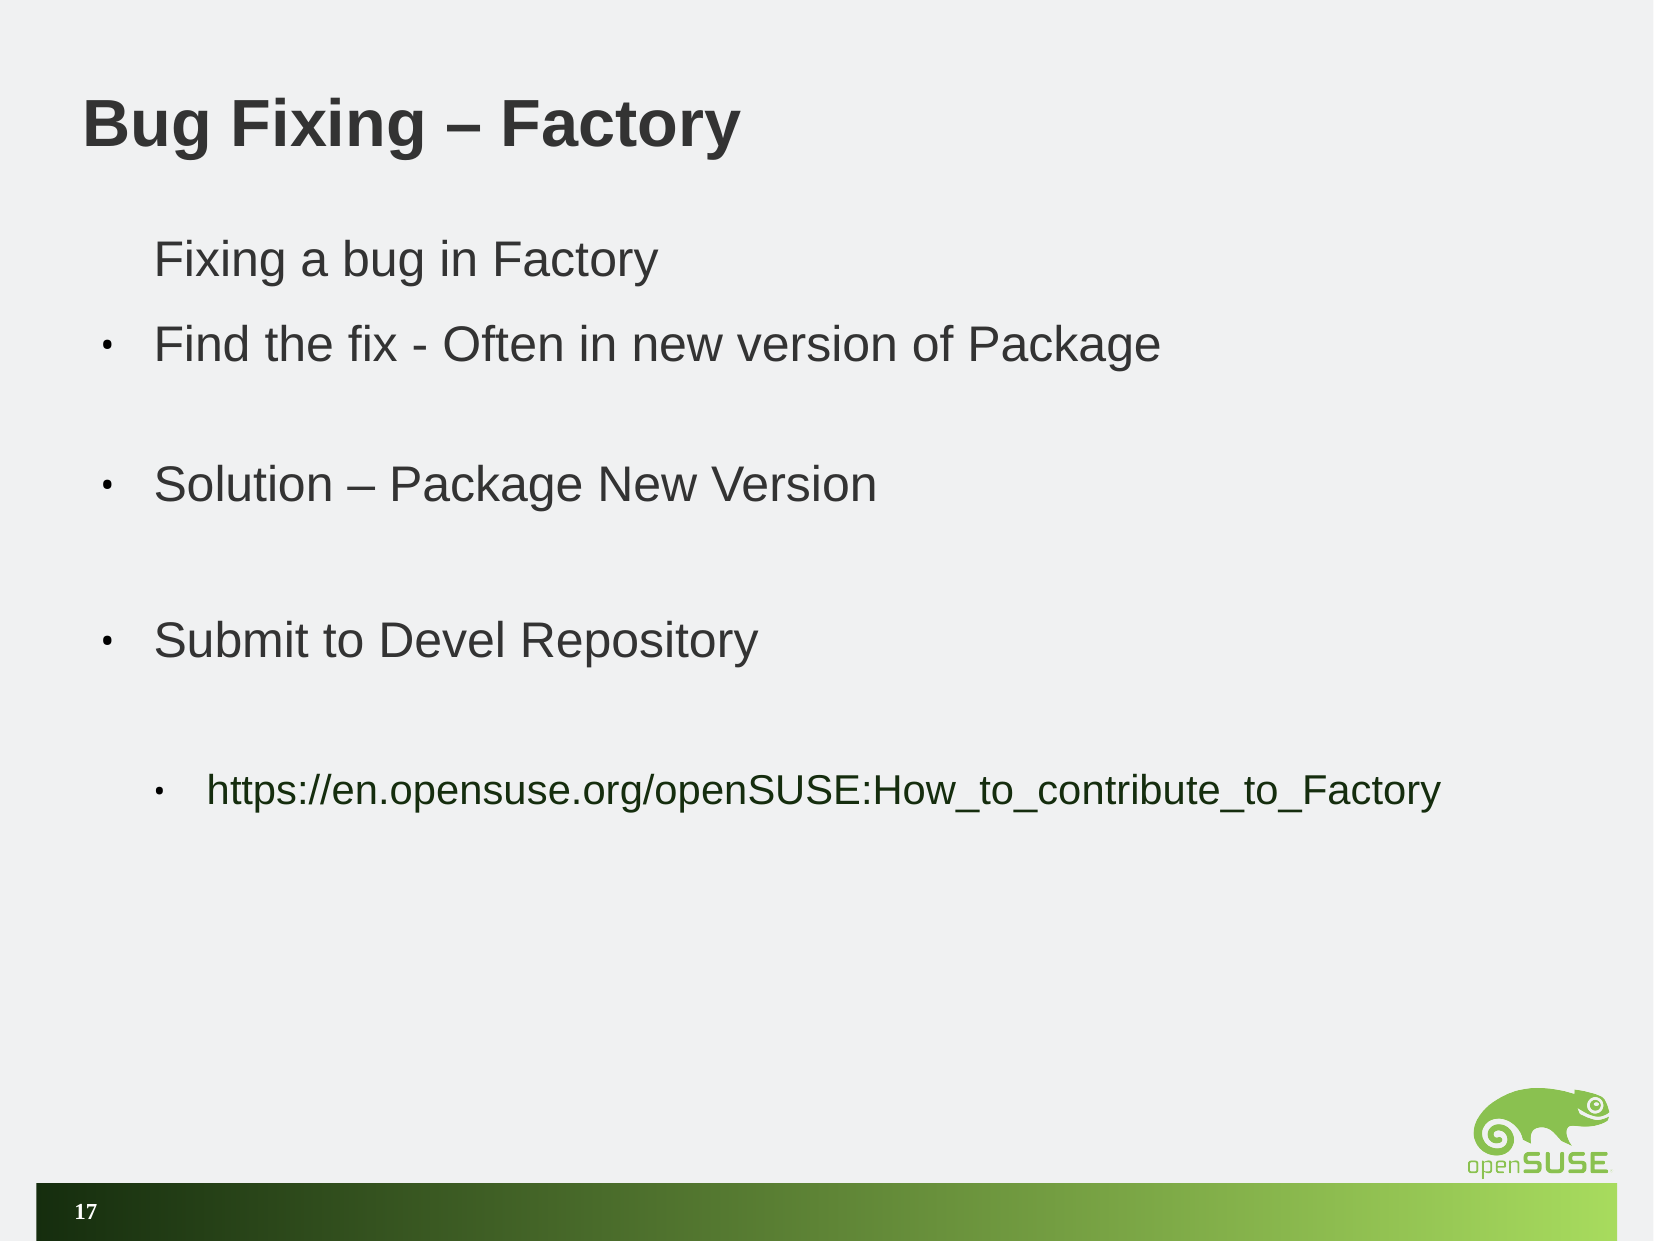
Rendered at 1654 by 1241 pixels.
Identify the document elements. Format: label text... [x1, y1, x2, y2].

title Bug Fixing – Factory [82, 49, 1571, 198]
list Fixing a bug in Factory Find the fix - Often in new version of Package Solution – Package New Version Submit to Devel Repository https://en.opensuse.org/openSUSE:How_to_contribute_to_Factory [82, 231, 1571, 951]
picture [0, 0, 1654, 1241]
